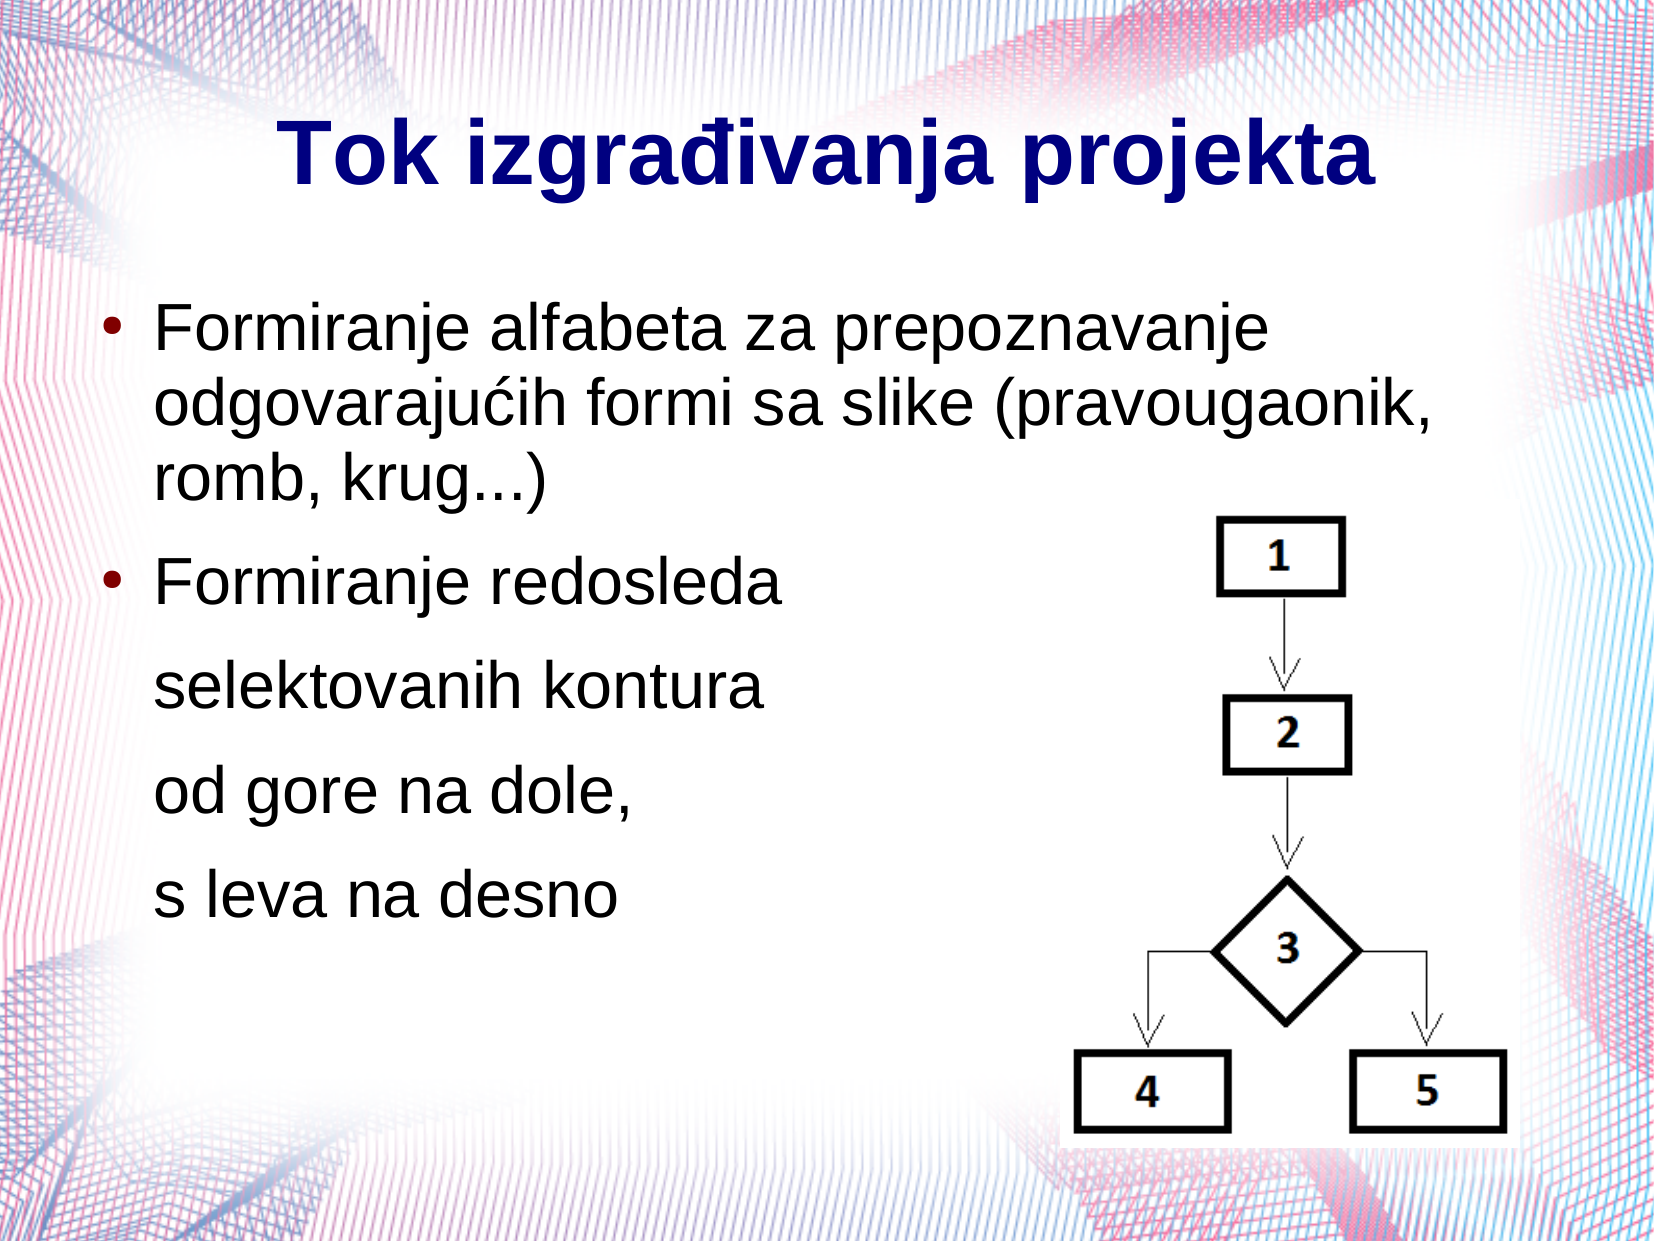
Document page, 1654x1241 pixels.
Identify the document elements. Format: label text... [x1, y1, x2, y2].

title Tok izgrađivanja projekta [82, 49, 1571, 257]
picture [0, 0, 1654, 1241]
list Formiranje alfabeta za prepoznavanje odgovarajućih formi sa slike (pravougaonik, romb, krug...) Formiranje redosleda selektovanih kontura od gore na dole, s leva na desno [82, 290, 1571, 1109]
